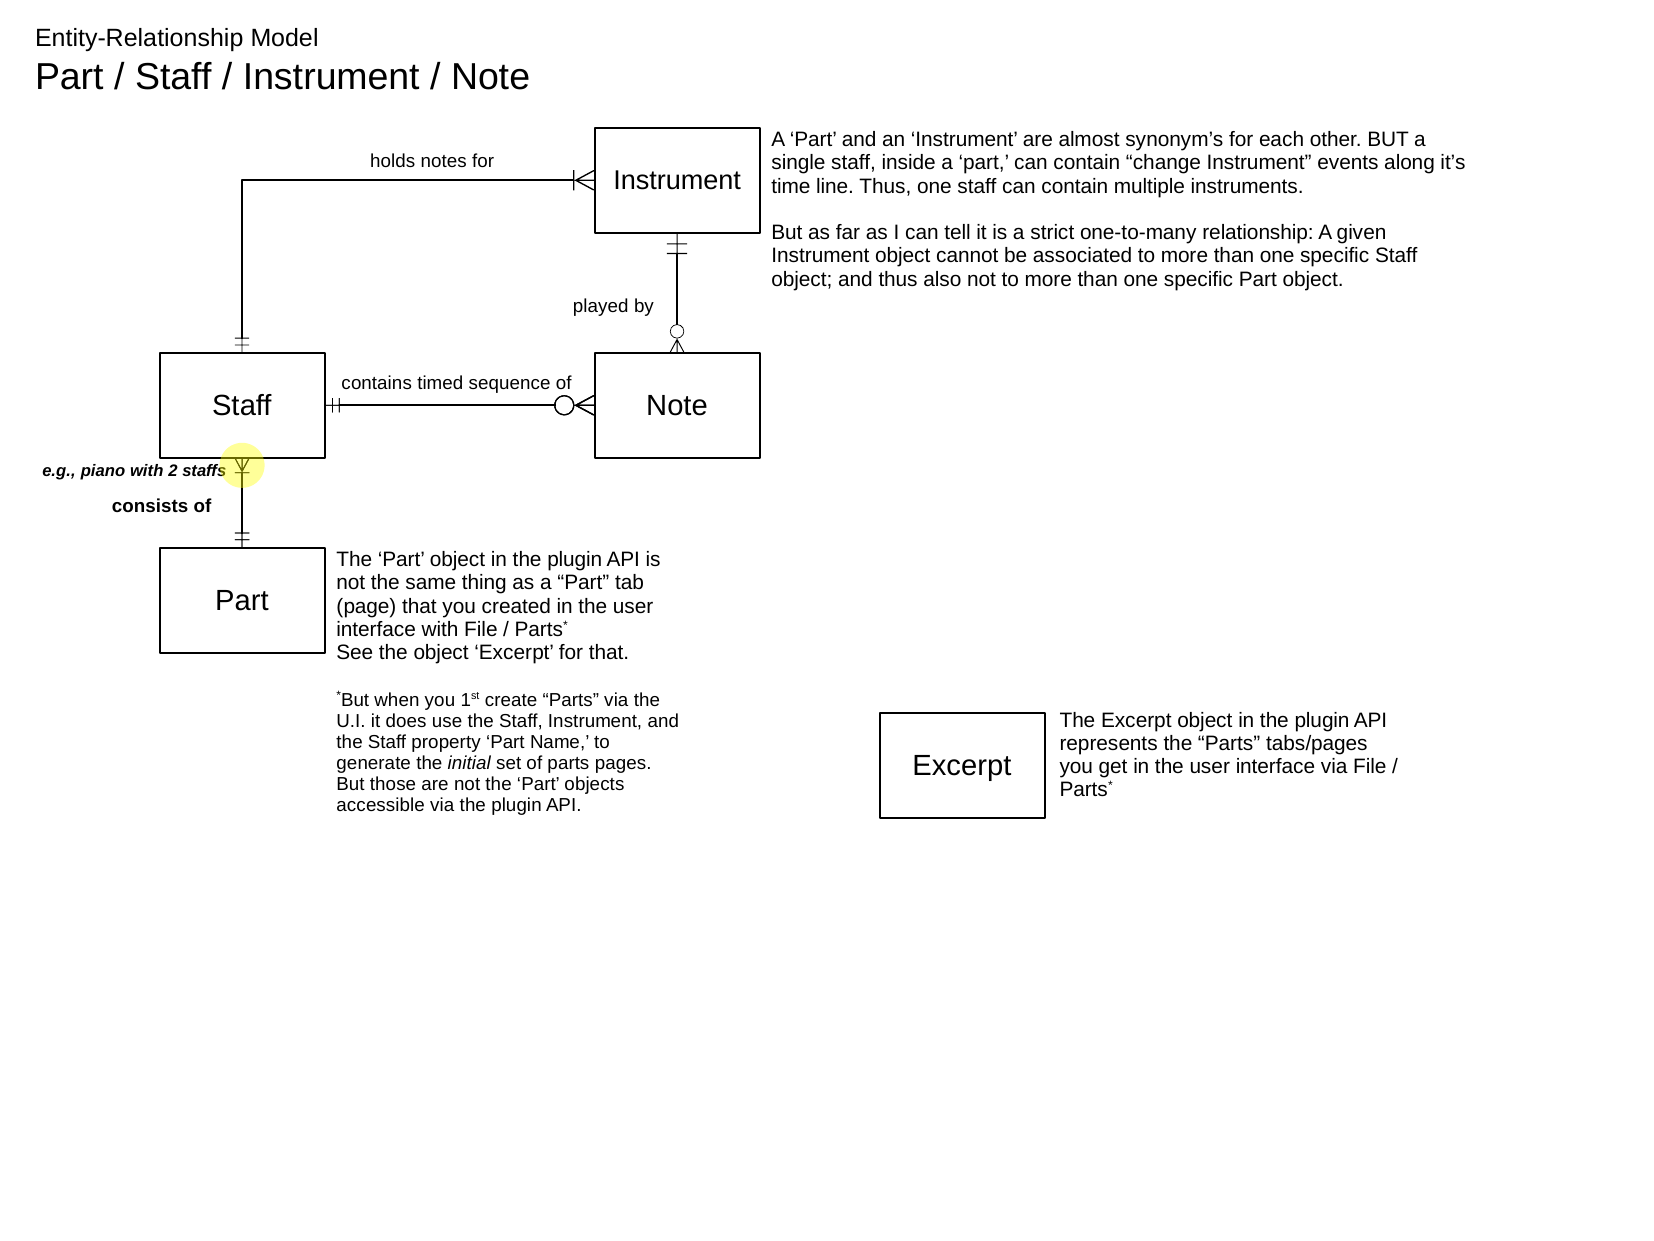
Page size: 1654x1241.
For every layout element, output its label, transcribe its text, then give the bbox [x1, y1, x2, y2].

text_box contains timed sequence of [325, 363, 611, 402]
text_box played by [549, 286, 670, 325]
text_box Excerpt [879, 712, 1045, 818]
text_box consists of [96, 488, 227, 526]
text_box Staff [159, 352, 325, 458]
text_box holds notes for [354, 142, 510, 181]
text_box Part / Staff / Instrument / Note [19, 47, 547, 109]
text_box Note [594, 352, 760, 458]
text_box Instrument [594, 127, 760, 233]
text_box The Excerpt object in the plugin API represents the “Parts” tabs/pages you get in the user interface via File / Parts* [1059, 708, 1405, 802]
text_box e.g., piano with 2 staffs [26, 452, 236, 488]
text_box [219, 442, 265, 488]
text_box Part [159, 547, 325, 653]
text_box A ‘Part’ and an ‘Instrument’ are almost synonym’s for each other. BUT a single staff, inside a ‘part,’ can contain “change Instrument” events along it’s time line. Thus, one staff can contain multiple instruments. But as far as I can tell it is a strict one-to-many relationship: A given Instrument object cannot be associated to more than one specific Staff object; and thus also not to more than one specific Part object. [771, 127, 1477, 292]
text_box The ‘Part’ object in the plugin API is not the same thing as a “Part” tab (page) that you created in the user interface with File / Parts* See the object ‘Excerpt’ for that. *But when you 1st create “Parts” via the U.I. it does use the Staff, Instrument, and the Staff property ‘Part Name,’ to generate the initial set of parts pages. But those are not the ‘Part’ objects accessible via the plugin API. [336, 547, 682, 847]
text_box Entity-Relationship Model [19, 15, 485, 47]
